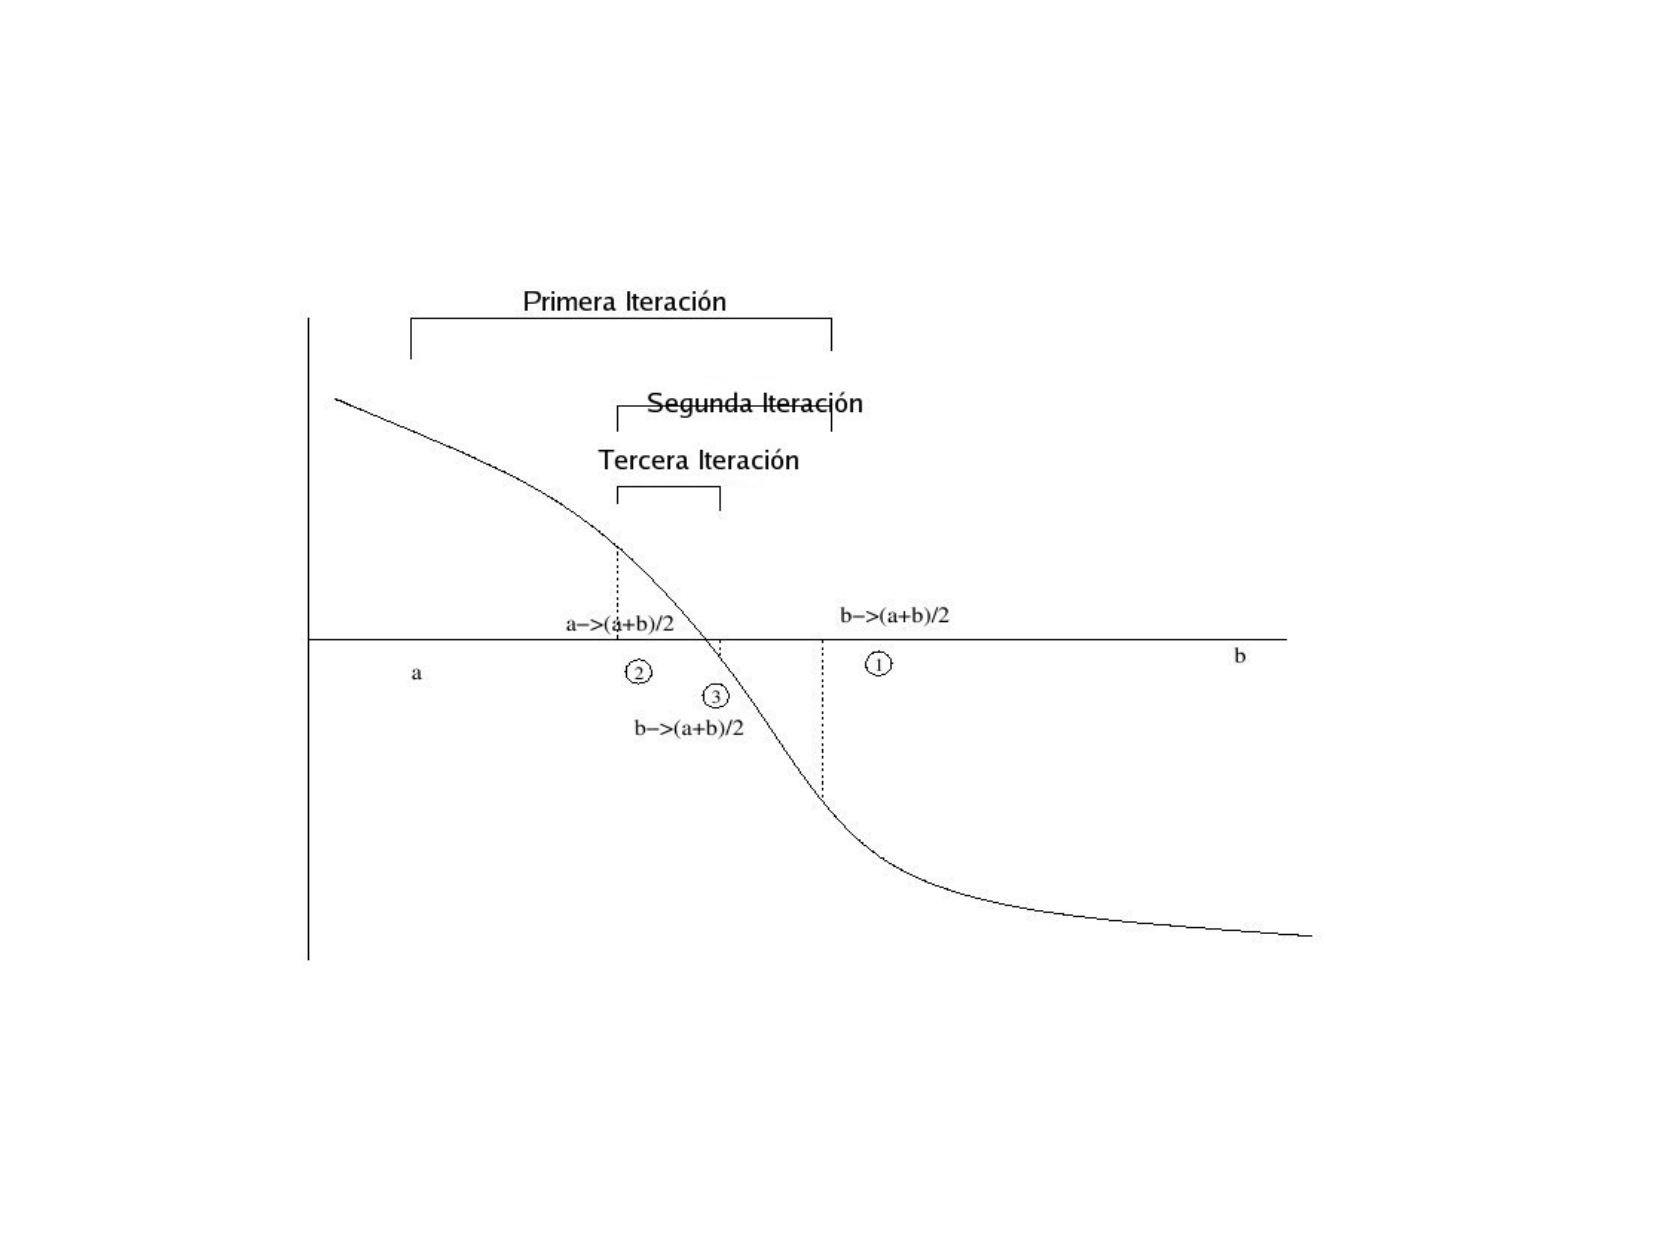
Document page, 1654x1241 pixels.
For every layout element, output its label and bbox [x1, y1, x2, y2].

picture [253, 265, 1418, 998]
